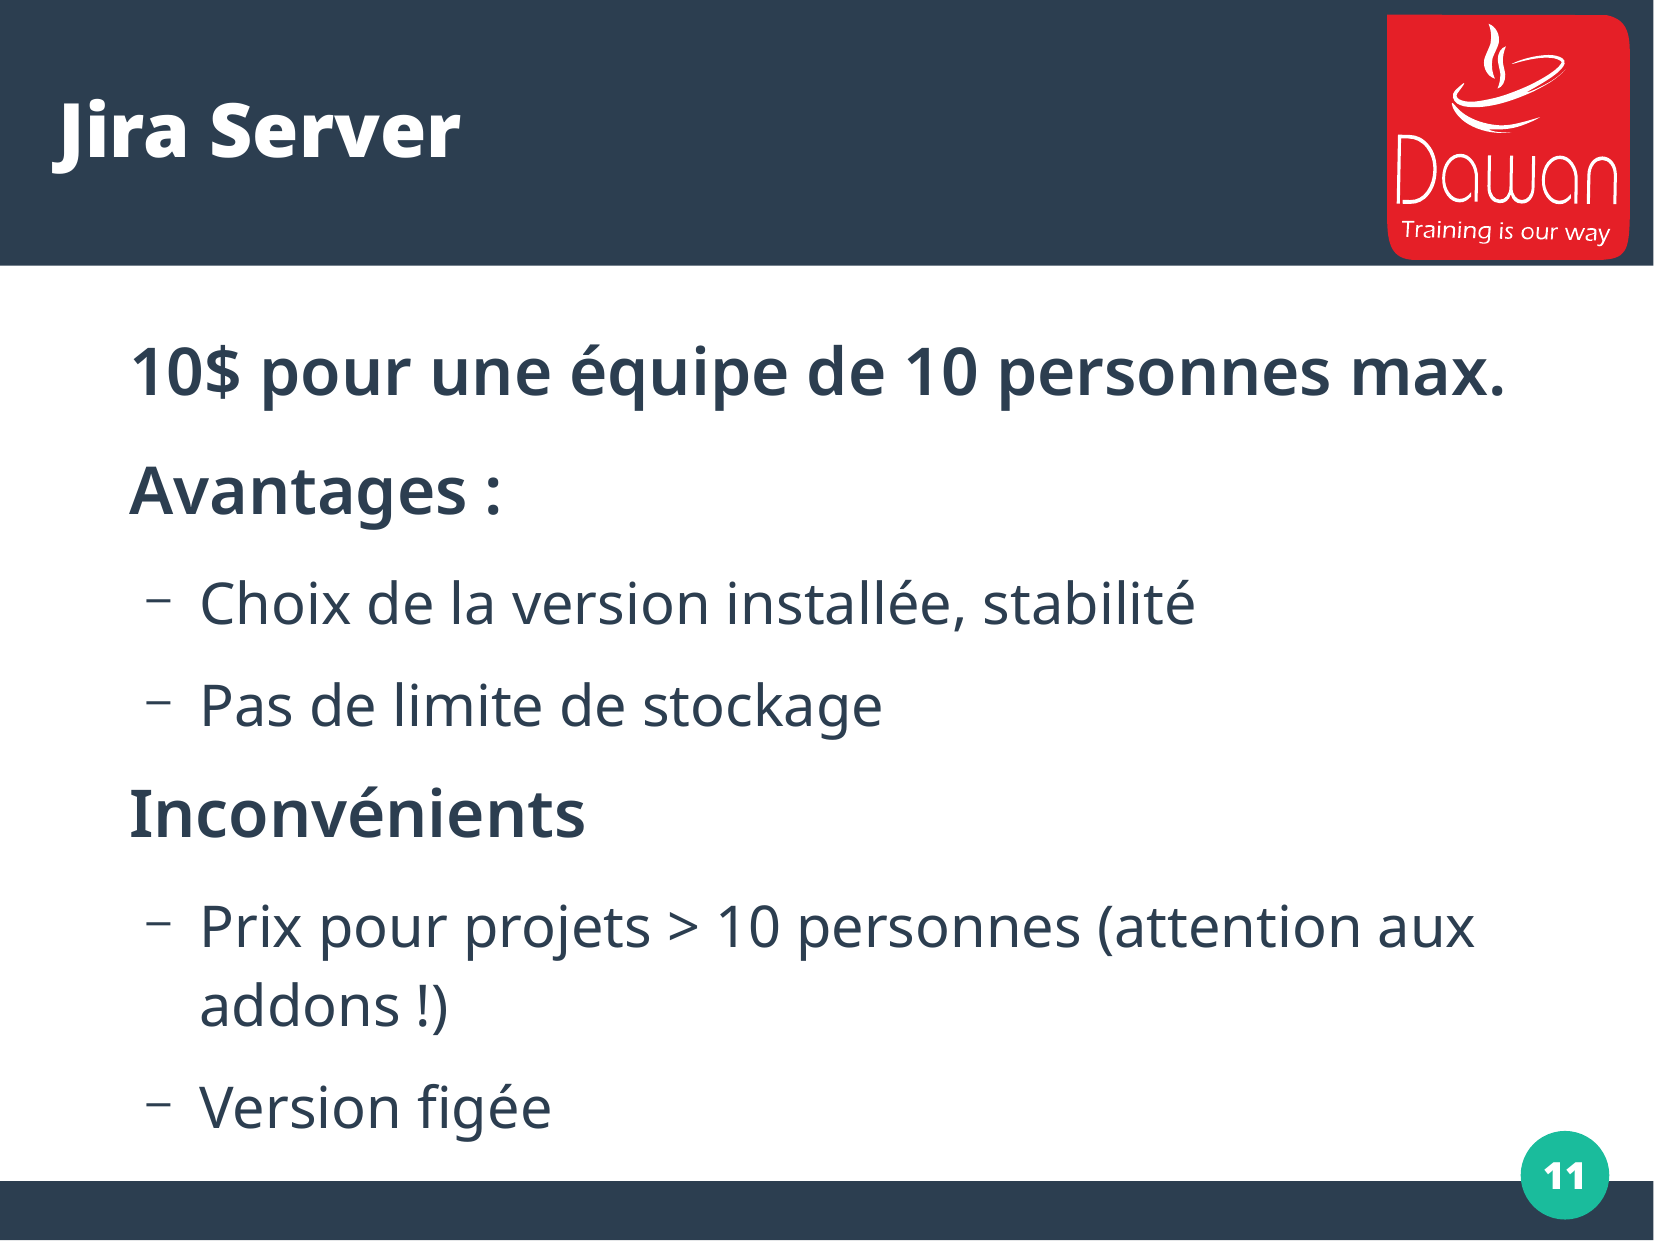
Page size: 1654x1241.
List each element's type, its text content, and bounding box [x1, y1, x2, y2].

picture [1387, 14, 1630, 260]
title Jira Server [59, 49, 1387, 207]
list 10$ pour une équipe de 10 personnes max. Avantages : Choix de la version installée, stabilité Pas de limite de stockage Inconvénients Prix pour projets > 10 personnes (attention aux addons !) Version figée [59, 324, 1595, 1152]
